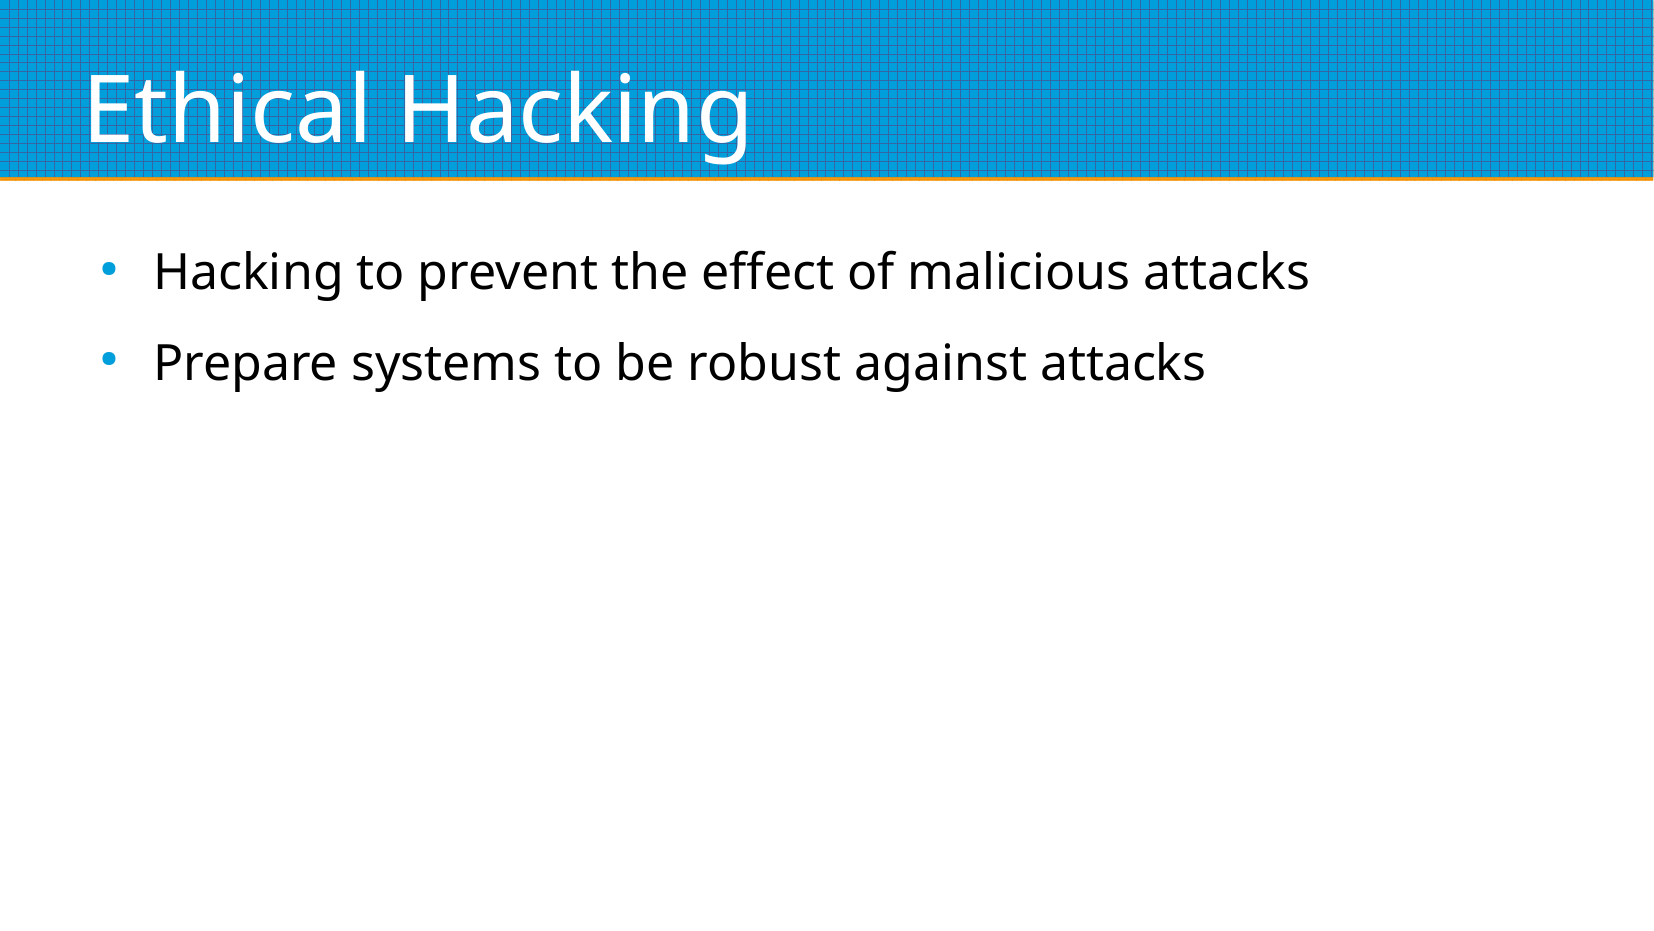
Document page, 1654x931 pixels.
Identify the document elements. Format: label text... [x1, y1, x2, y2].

title Ethical Hacking [82, 14, 1571, 171]
list Hacking to prevent the effect of malicious attacks Prepare systems to be robust against attacks [82, 236, 1563, 811]
